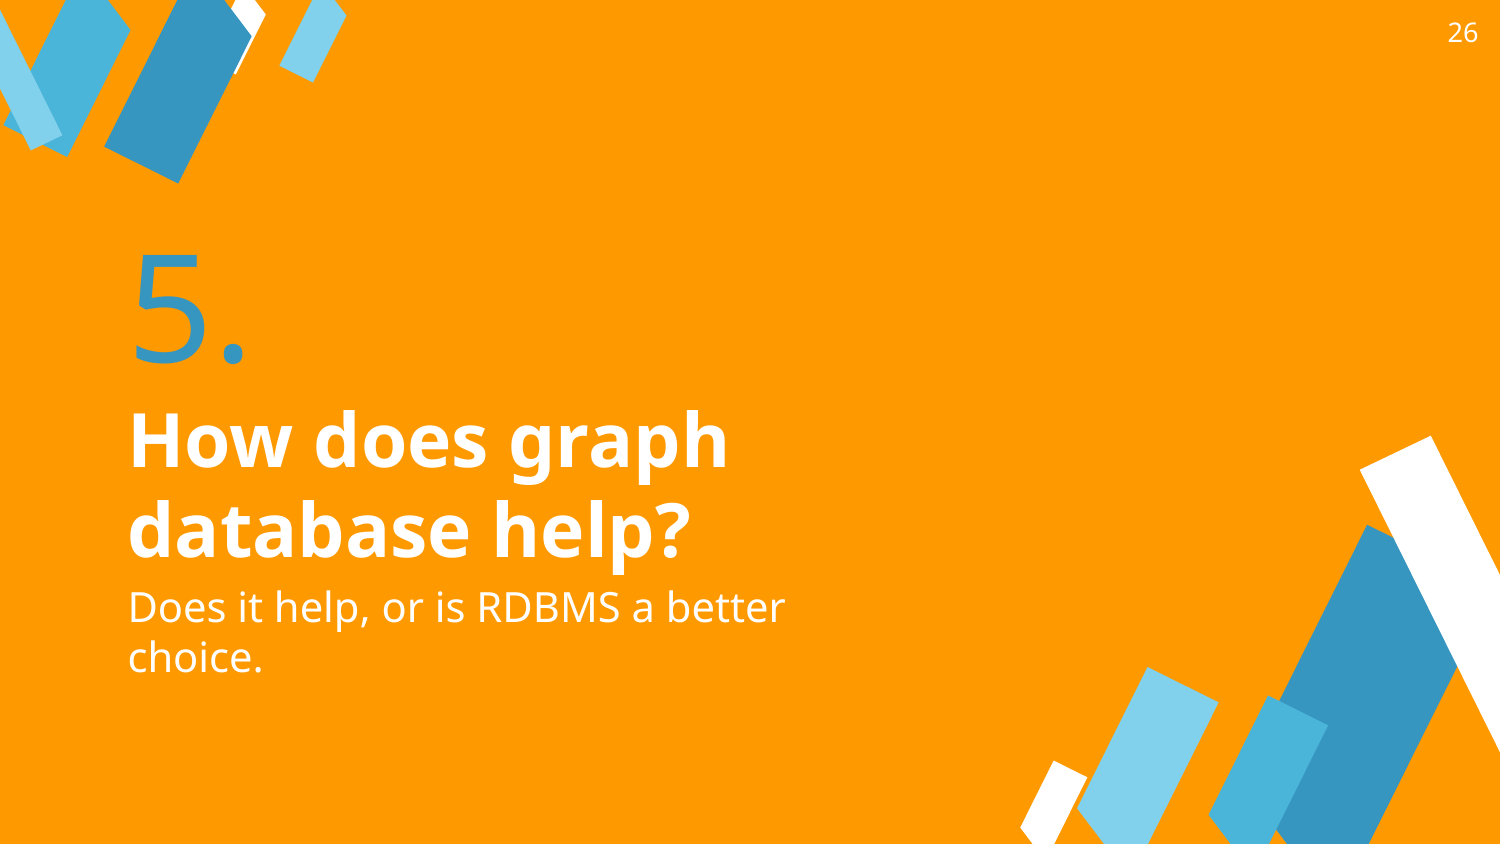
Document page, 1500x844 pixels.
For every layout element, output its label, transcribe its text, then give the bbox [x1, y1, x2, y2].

subtitle Does it help, or is RDBMS a better choice. [112, 565, 945, 695]
slide_number <number> [1403, 0, 1494, 65]
title 5. How does graph database help? [112, 397, 945, 565]
